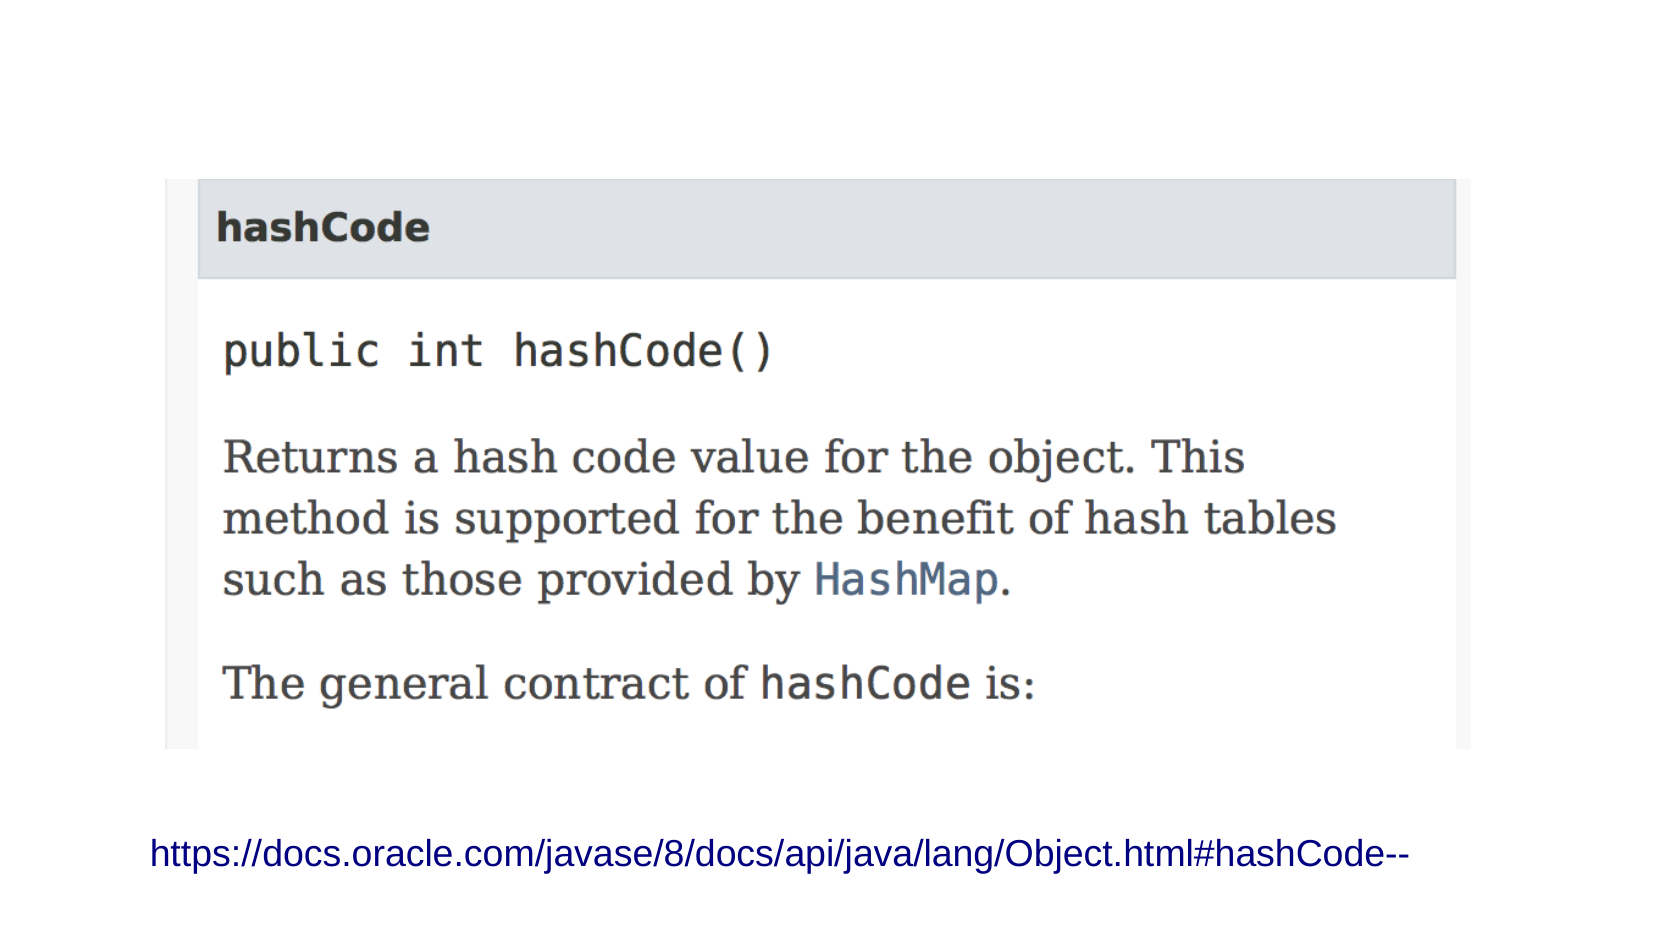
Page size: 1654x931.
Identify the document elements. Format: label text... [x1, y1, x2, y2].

picture [165, 179, 1471, 749]
text_box https://docs.oracle.com/javase/8/docs/api/java/lang/Object.html#hashCode-- [135, 825, 1436, 882]
